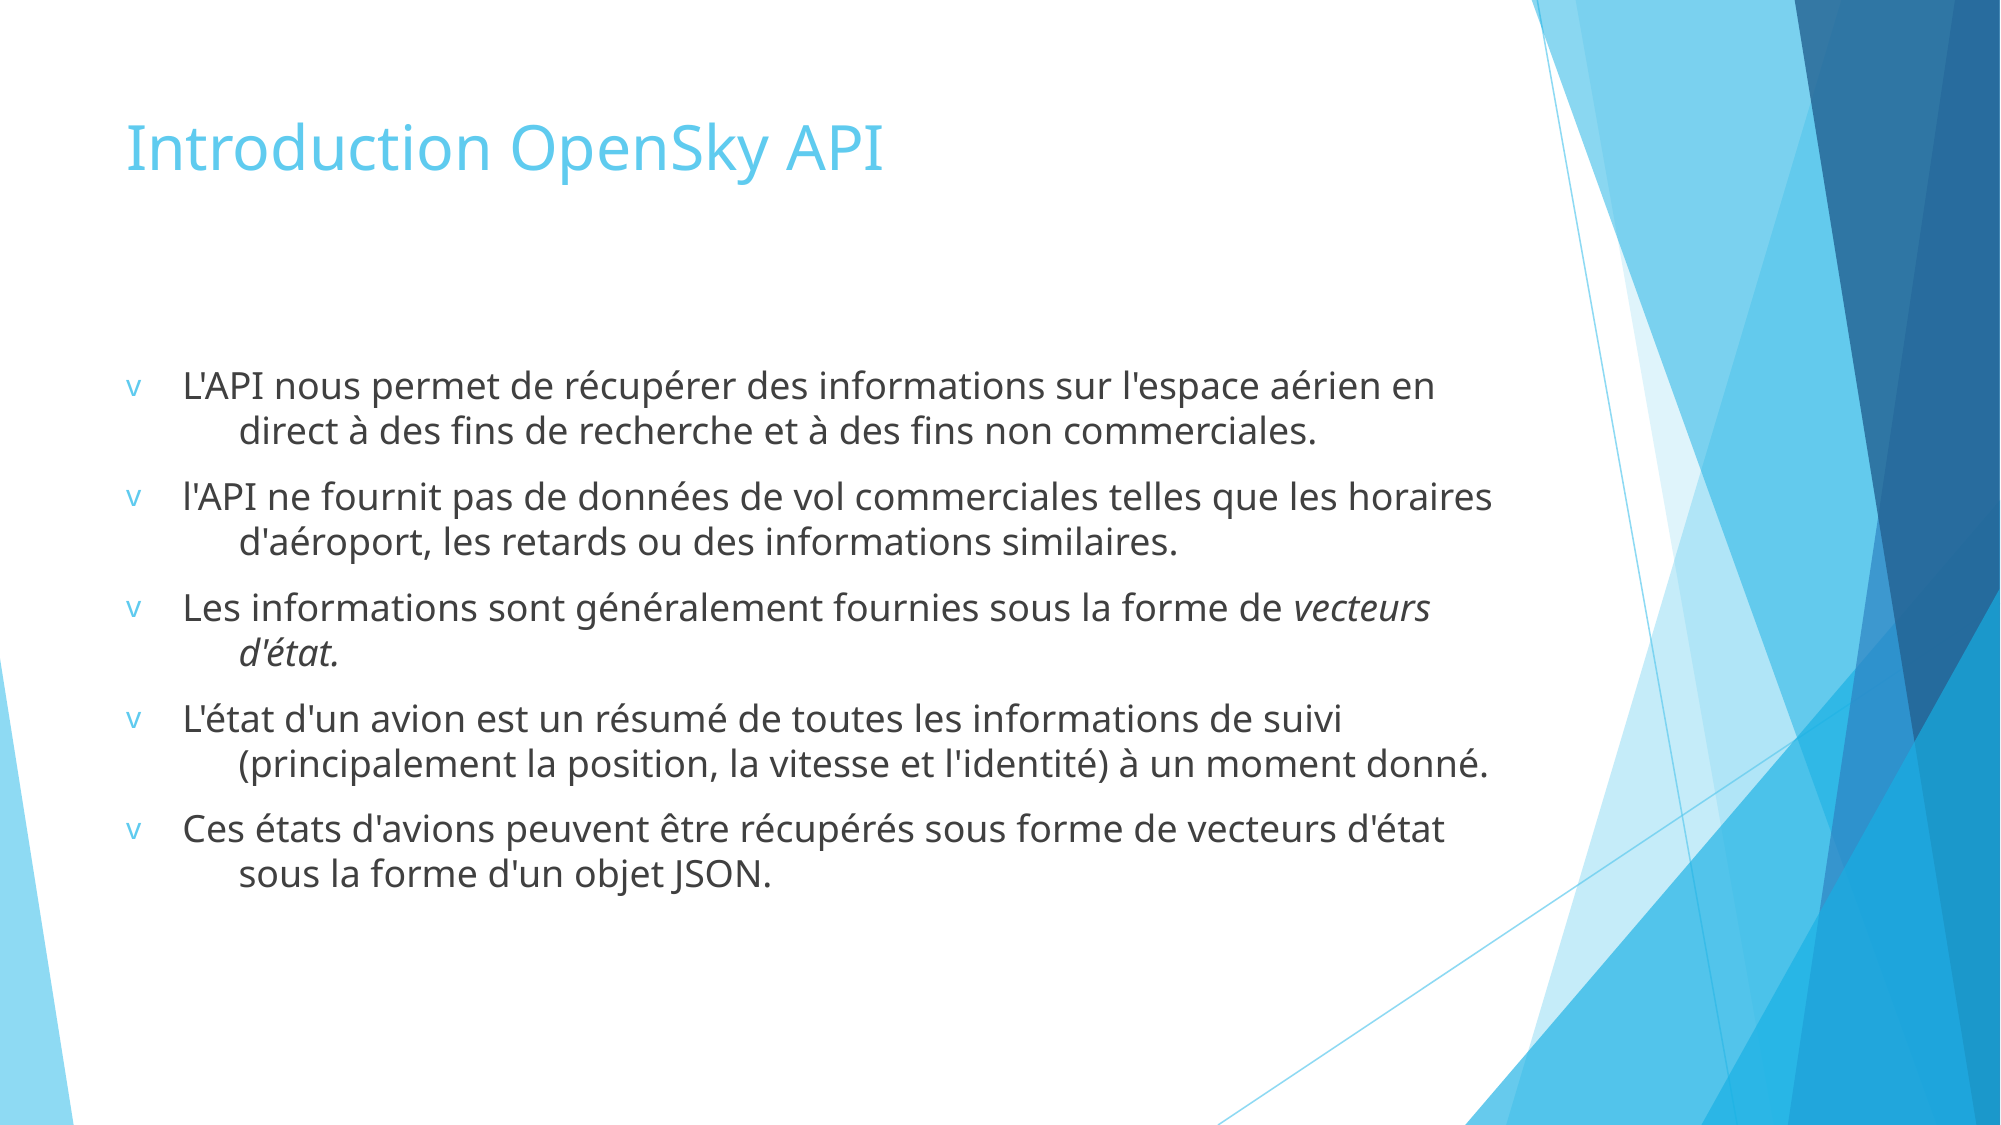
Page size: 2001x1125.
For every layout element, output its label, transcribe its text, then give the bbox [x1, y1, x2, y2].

title Introduction OpenSky API [111, 99, 1522, 317]
list L'API nous permet de récupérer des informations sur l'espace aérien en direct à des fins de recherche et à des fins non commerciales. l'API ne fournit pas de données de vol commerciales telles que les horaires d'aéroport, les retards ou des informations similaires. Les informations sont généralement fournies sous la forme de vecteurs d'état. L'état d'un avion est un résumé de toutes les informations de suivi (principalement la position, la vitesse et l'identité) à un moment donné. Ces états d'avions peuvent être récupérés sous forme de vecteurs d'état sous la forme d'un objet JSON. [111, 354, 1522, 992]
